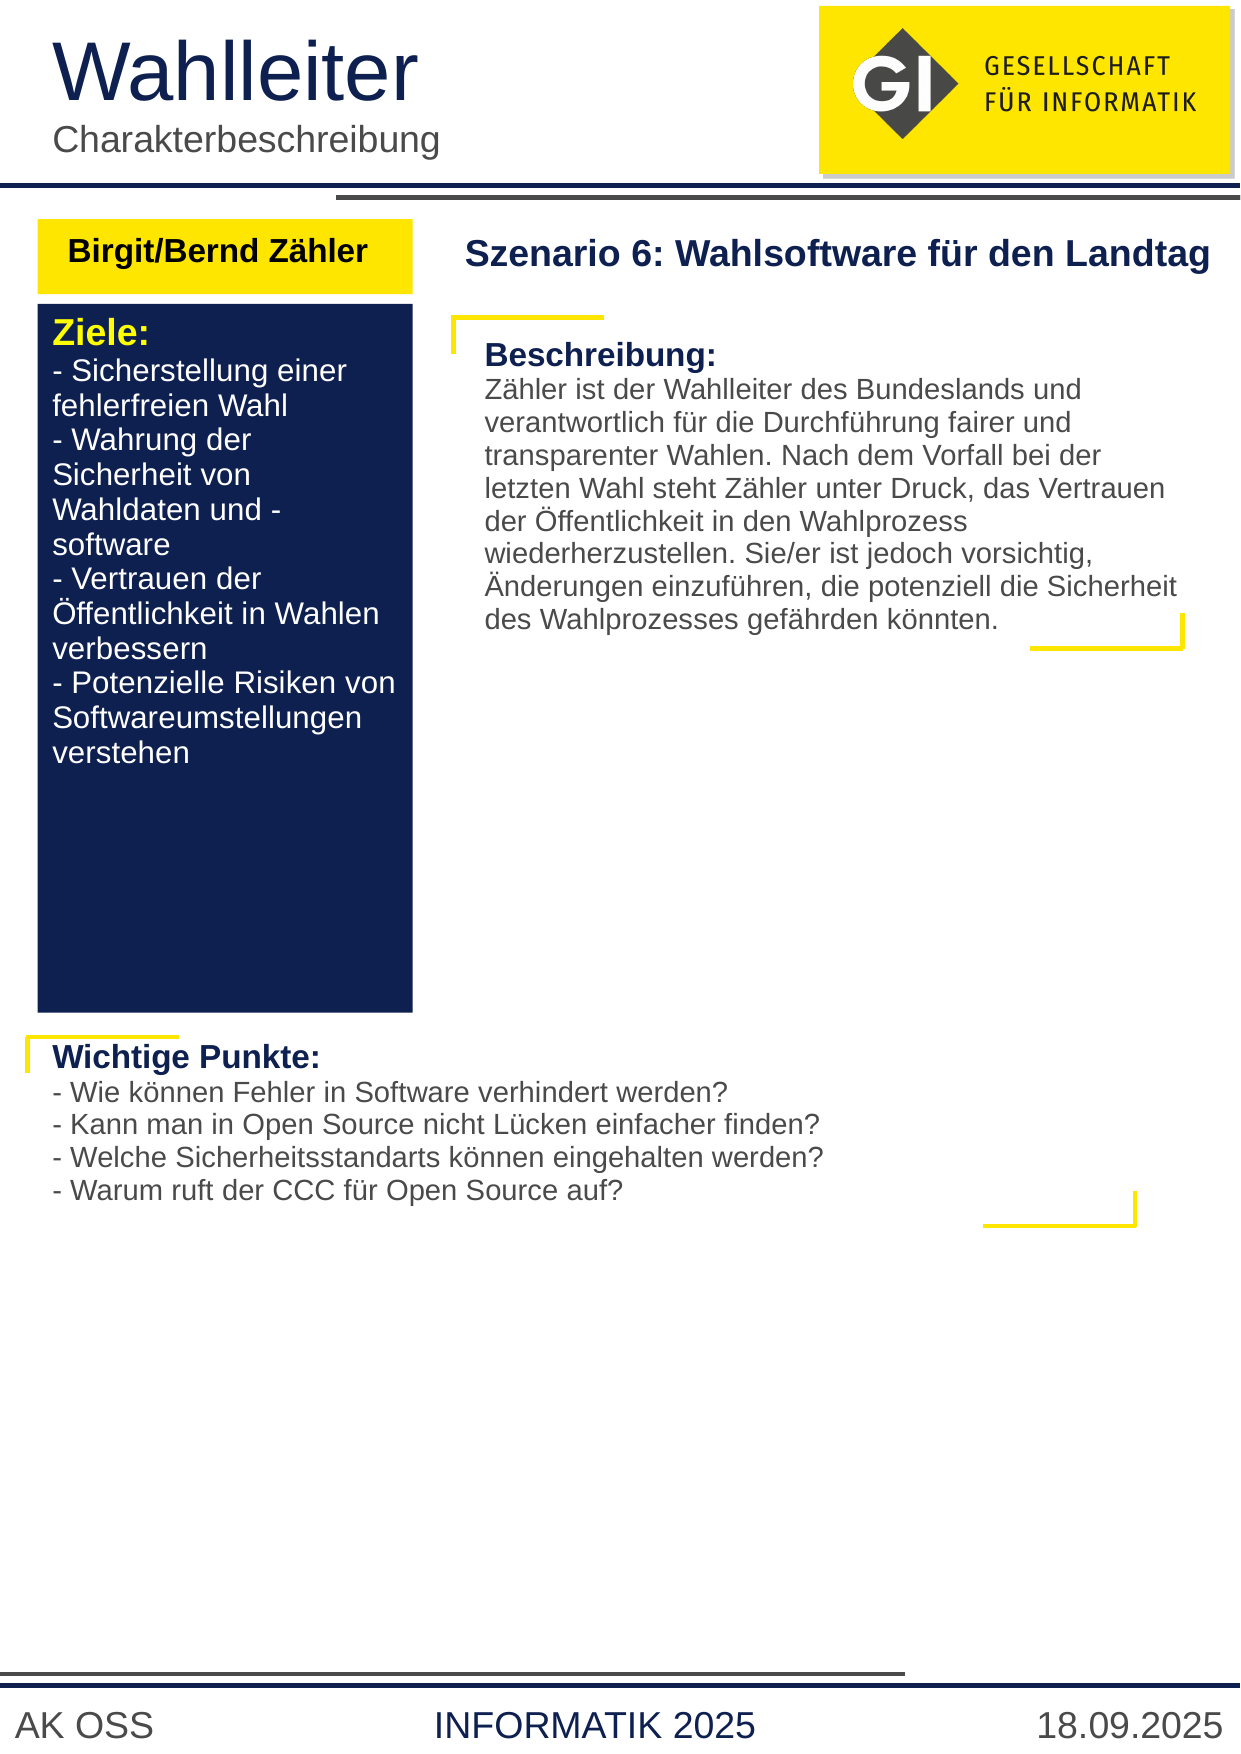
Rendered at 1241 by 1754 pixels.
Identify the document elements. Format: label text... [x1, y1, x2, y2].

text_box Wichtige Punkte: - Wie können Fehler in Software verhindert werden? - Kann man in Open Source nicht Lücken einfacher finden? - Welche Sicherheitsstandarts können eingehalten werden? - Warum ruft der CCC für Open Source auf? [37, 1031, 1168, 1409]
text_box 18.09.2025 [1021, 1697, 1239, 1754]
text_box Ziele: - Sicherstellung einer fehlerfreien Wahl - Wahrung der Sicherheit von Wahldaten und -software - Vertrauen der Öffentlichkeit in Wahlen verbessern - Potenzielle Risiken von Softwareumstellungen verstehen [37, 303, 413, 986]
text_box Beschreibung: Zähler ist der Wahlleiter des Bundeslands und verantwortlich für die Durchführung fairer und transparenter Wahlen. Nach dem Vorfall bei der letzten Wahl steht Zähler unter Druck, das Vertrauen der Öffentlichkeit in den Wahlprozess wiederherzustellen. Sie/er ist jedoch vorsichtig, Änderungen einzuführen, die potenziell die Sicherheit des Wahlprozesses gefährden könnten. [469, 328, 1201, 906]
text_box [37, 986, 413, 1013]
picture [853, 28, 1196, 139]
text_box Szenario 6: Wahlsoftware für den Landtag [450, 225, 1238, 301]
text_box AK OSS [0, 1697, 170, 1754]
text_box INFORMATIK 2025 [419, 1697, 772, 1754]
text_box [819, 5, 1231, 174]
text_box [37, 219, 413, 225]
text_box Wahlleiter Charakterbeschreibung [37, 18, 788, 169]
text_box Birgit/Bernd Zähler [1, 225, 450, 324]
